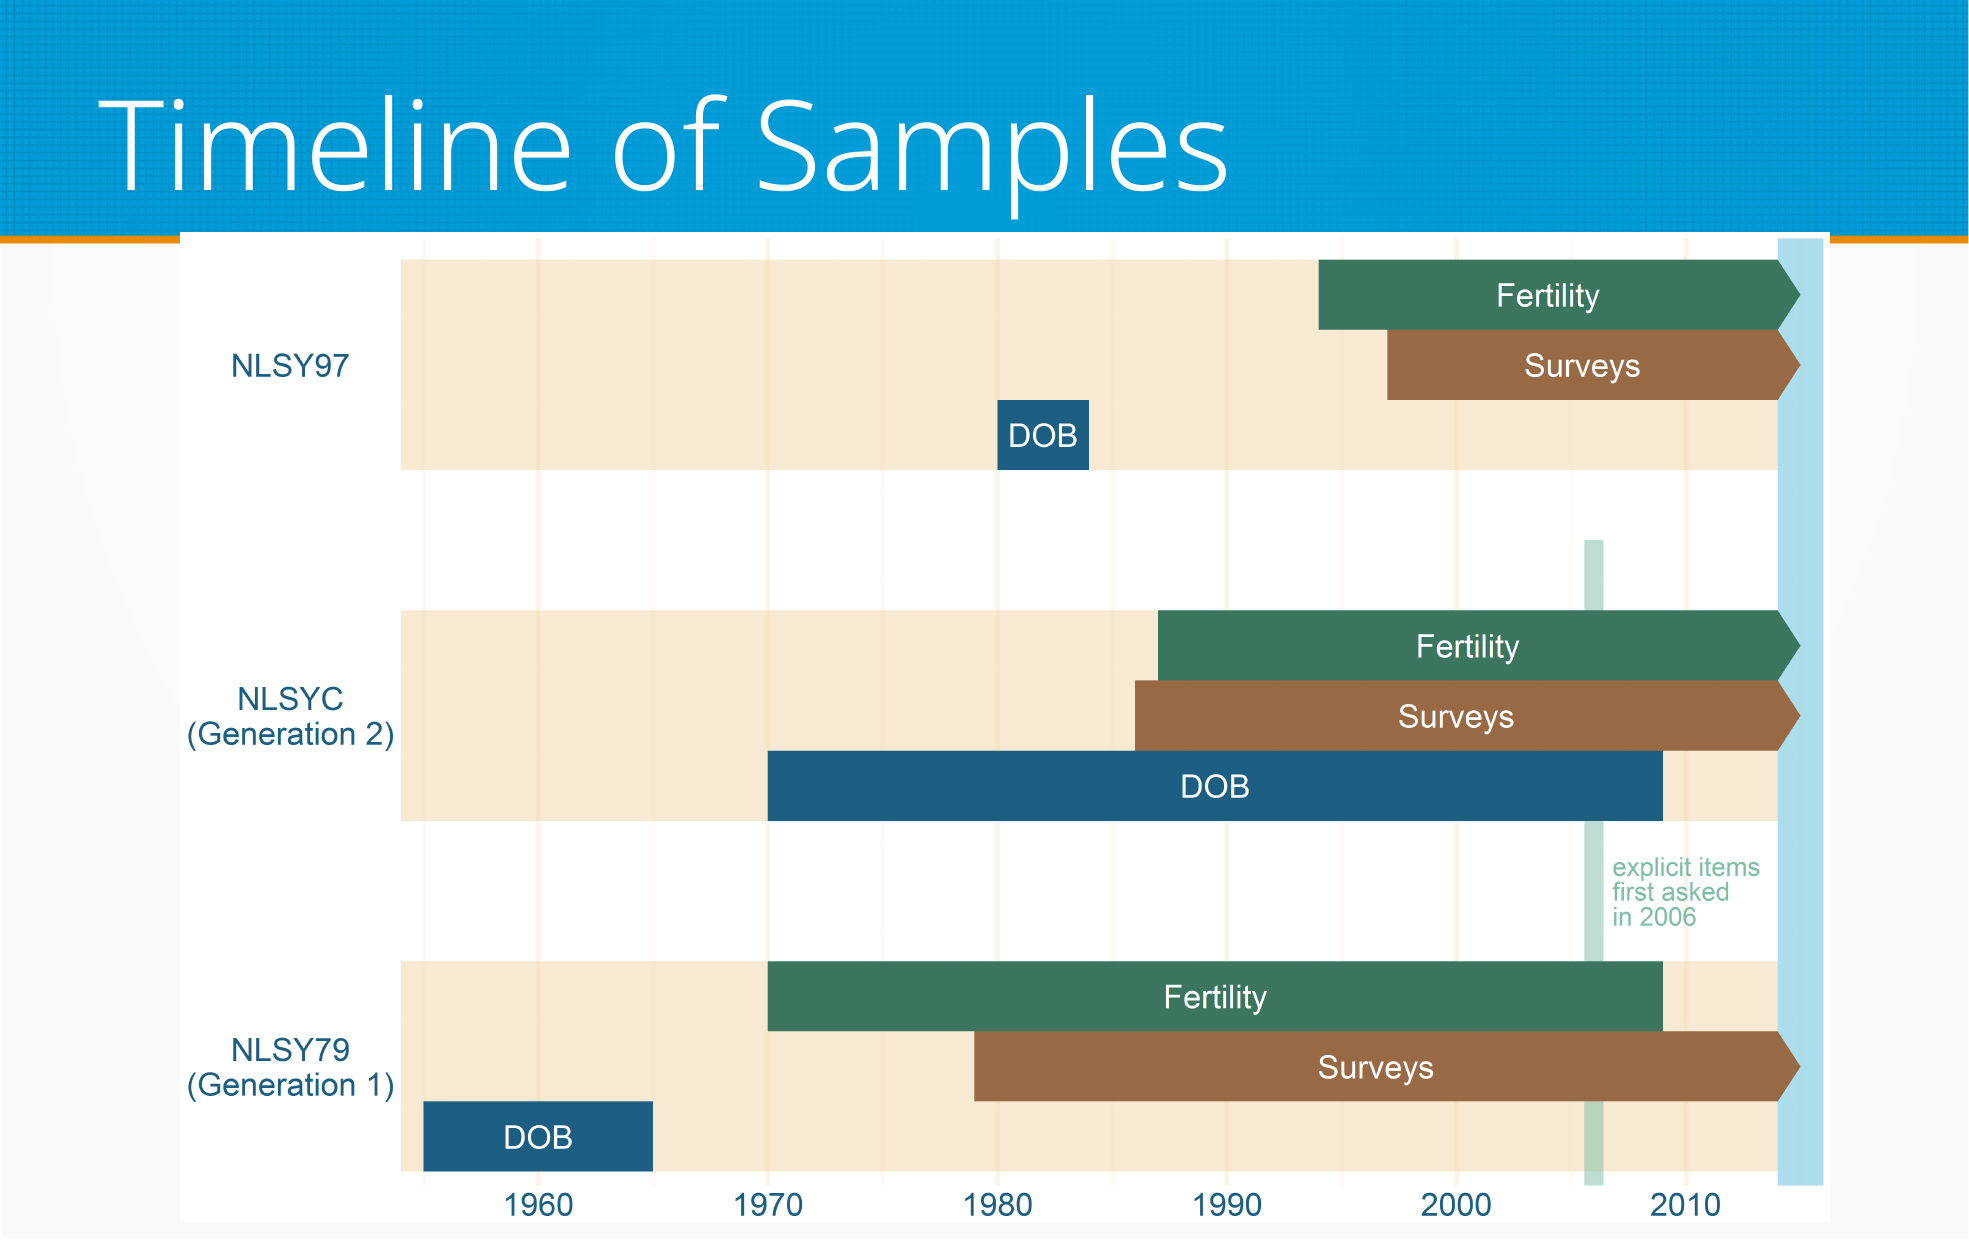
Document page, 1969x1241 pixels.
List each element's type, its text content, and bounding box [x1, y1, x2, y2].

picture [0, 233, 1969, 1241]
title Timeline of Samples [98, 19, 1870, 227]
